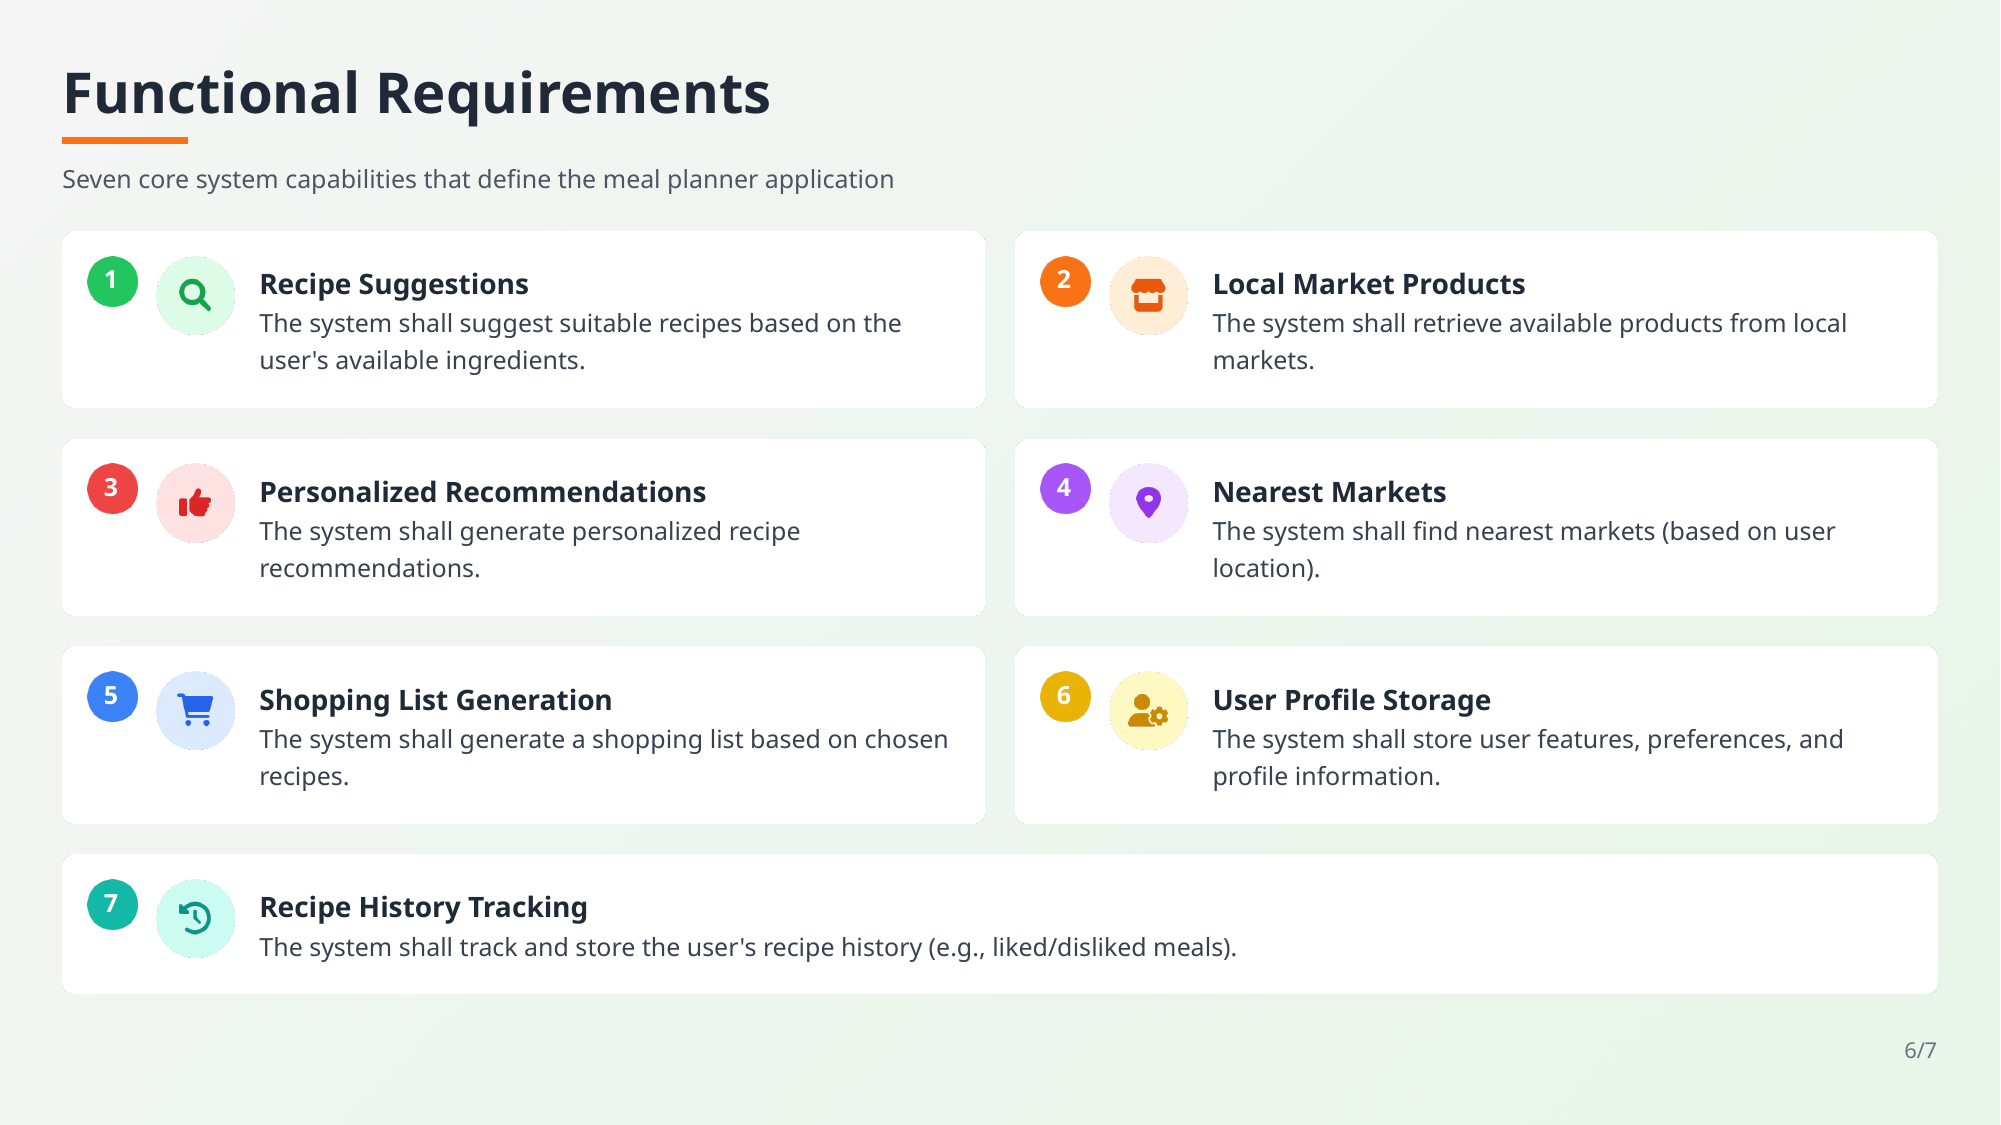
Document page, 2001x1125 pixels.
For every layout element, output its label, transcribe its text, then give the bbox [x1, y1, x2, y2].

text_box Shopping List Generation [259, 671, 1056, 716]
picture [0, 0, 2000, 1125]
text_box The system shall track and store the user's recipe history (e.g., liked/disliked meals). [259, 923, 1534, 961]
text_box User Profile Storage [1212, 671, 1913, 715]
text_box 3 [103, 464, 154, 515]
text_box Nearest Markets [1212, 464, 1913, 507]
text_box The system shall store user features, preferences, and profile information. [1212, 715, 1913, 791]
text_box 6 [1056, 671, 1107, 722]
text_box Recipe History Tracking [259, 879, 1322, 923]
text_box 2 [1056, 256, 1107, 307]
text_box 5 [103, 671, 154, 722]
text_box 4 [1056, 464, 1107, 515]
text_box The system shall generate a shopping list based on chosen recipes. [259, 715, 960, 791]
text_box Recipe Suggestions [259, 256, 960, 299]
text_box 6/7 [62, 1031, 1938, 1063]
text_box 7 [103, 879, 154, 930]
text_box The system shall generate personalized recipe recommendations. [259, 507, 960, 583]
text_box The system shall find nearest markets (based on user location). [1212, 507, 1913, 583]
text_box 1 [103, 256, 154, 307]
text_box The system shall suggest suitable recipes based on the user's available ingredients. [259, 299, 960, 375]
text_box Local Market Products [1212, 256, 2000, 300]
text_box Seven core system capabilities that define the meal planner application [62, 156, 2000, 194]
text_box Functional Requirements [62, 62, 1938, 125]
text_box The system shall retrieve available products from local markets. [1212, 299, 1913, 375]
text_box Personalized Recommendations [259, 464, 1056, 508]
